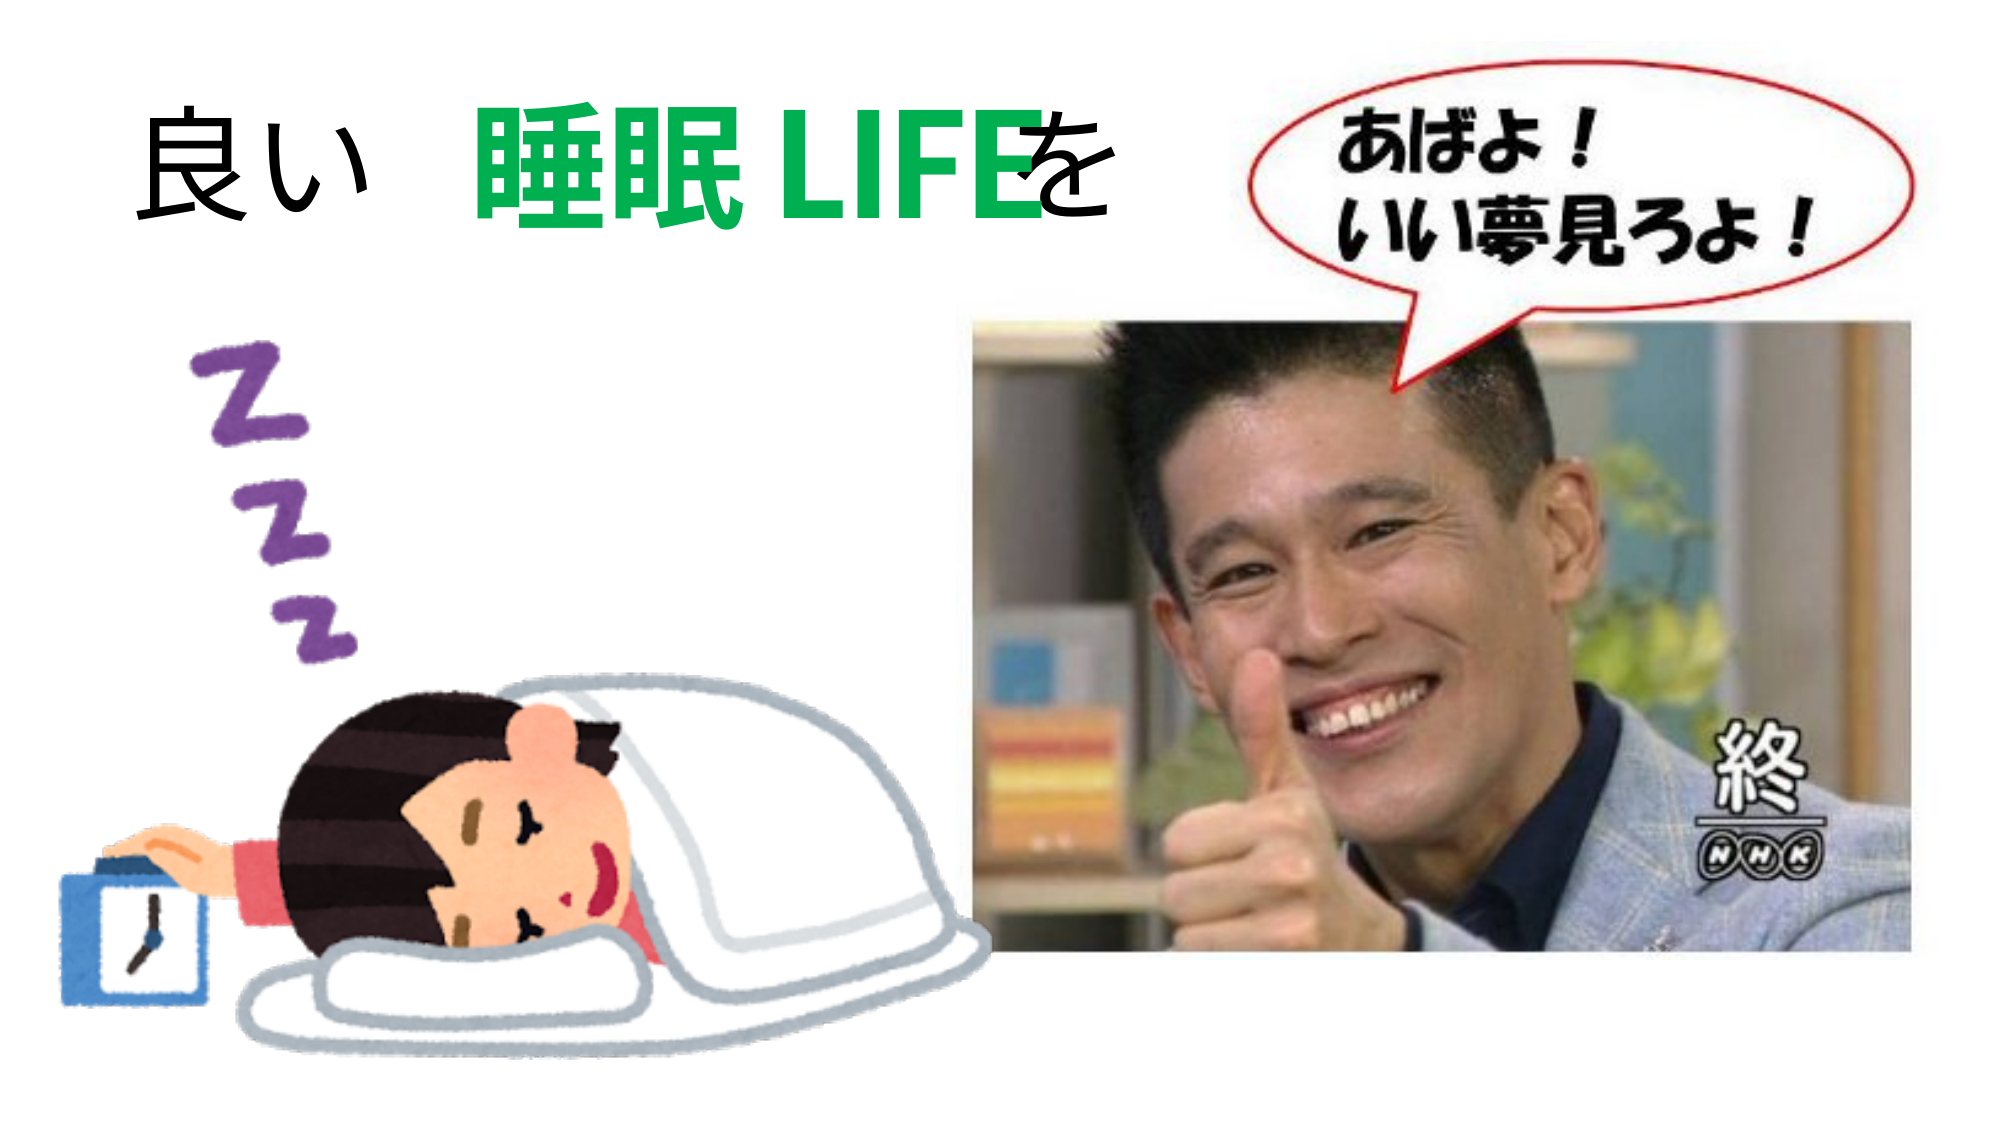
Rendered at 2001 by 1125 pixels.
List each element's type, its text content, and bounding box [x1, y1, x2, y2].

text_box 良い を [112, 79, 382, 245]
text_box 睡眠 LIFE [382, 44, 1167, 260]
picture [38, 41, 1939, 1125]
text_box 良い を [1167, 79, 1531, 245]
